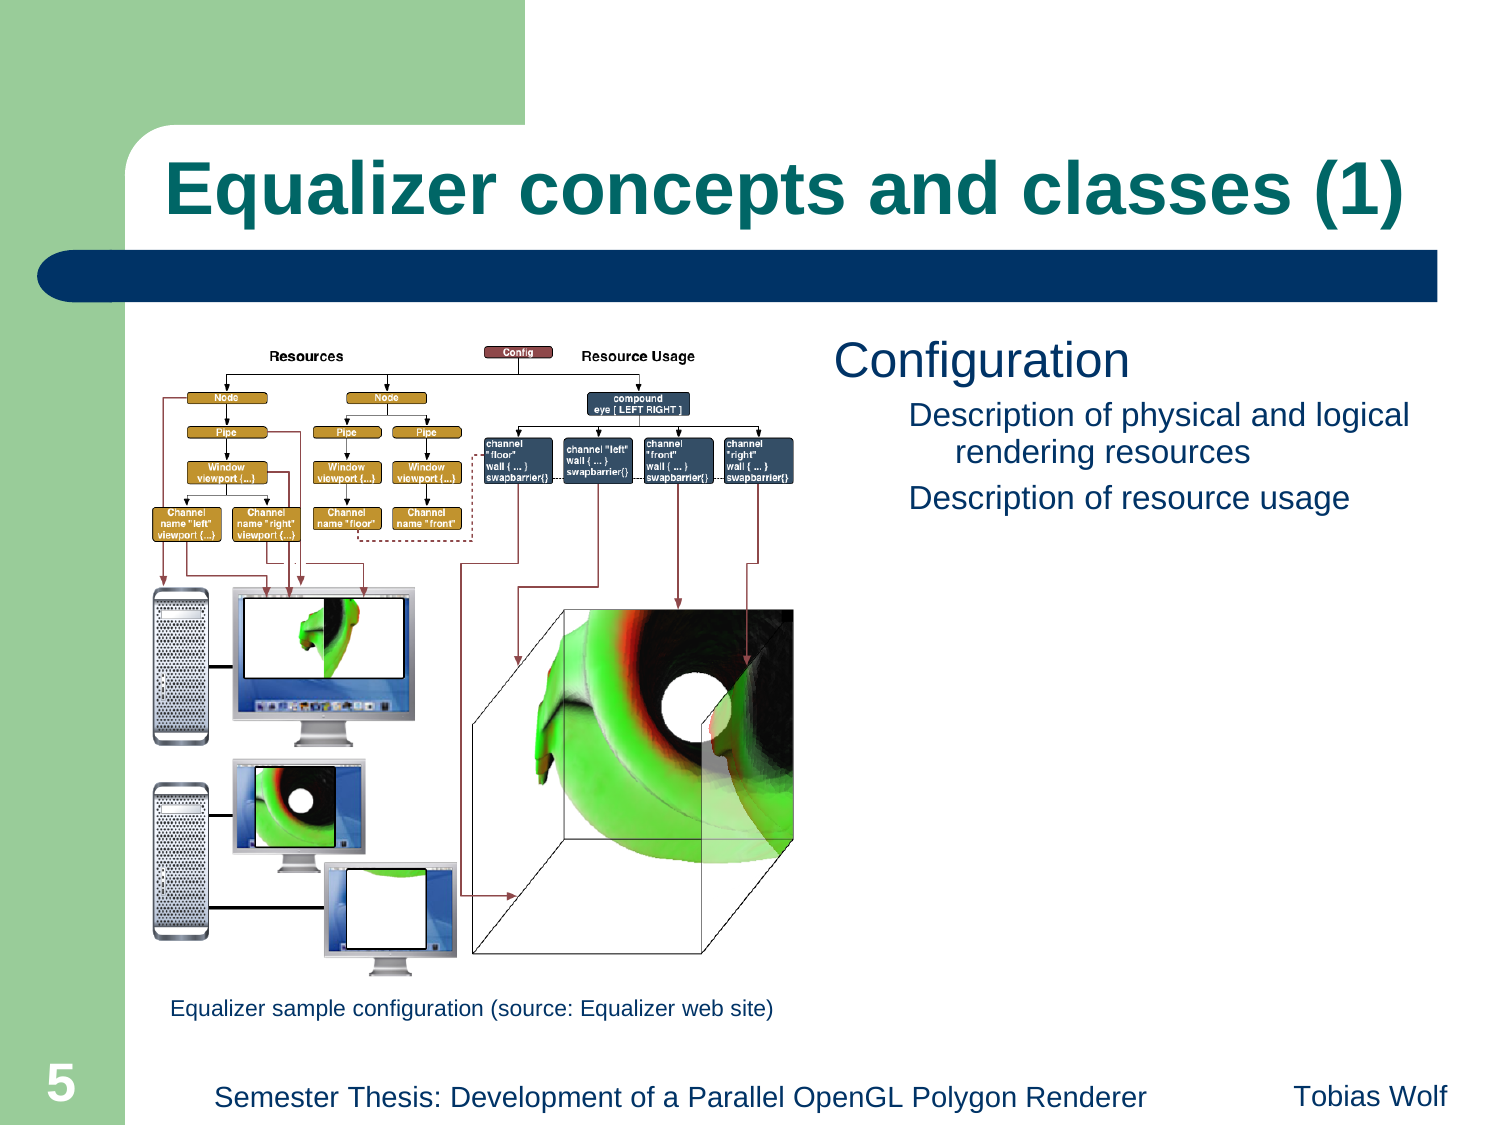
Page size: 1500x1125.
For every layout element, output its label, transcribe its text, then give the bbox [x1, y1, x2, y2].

text_box Equalizer sample configuration (source: Equalizer web site) [147, 987, 798, 1047]
list Configuration Description of physical and logical rendering resources Description of resource usage [818, 324, 1463, 1001]
picture [150, 344, 794, 977]
title Equalizer concepts and classes (1) [149, 124, 1463, 238]
